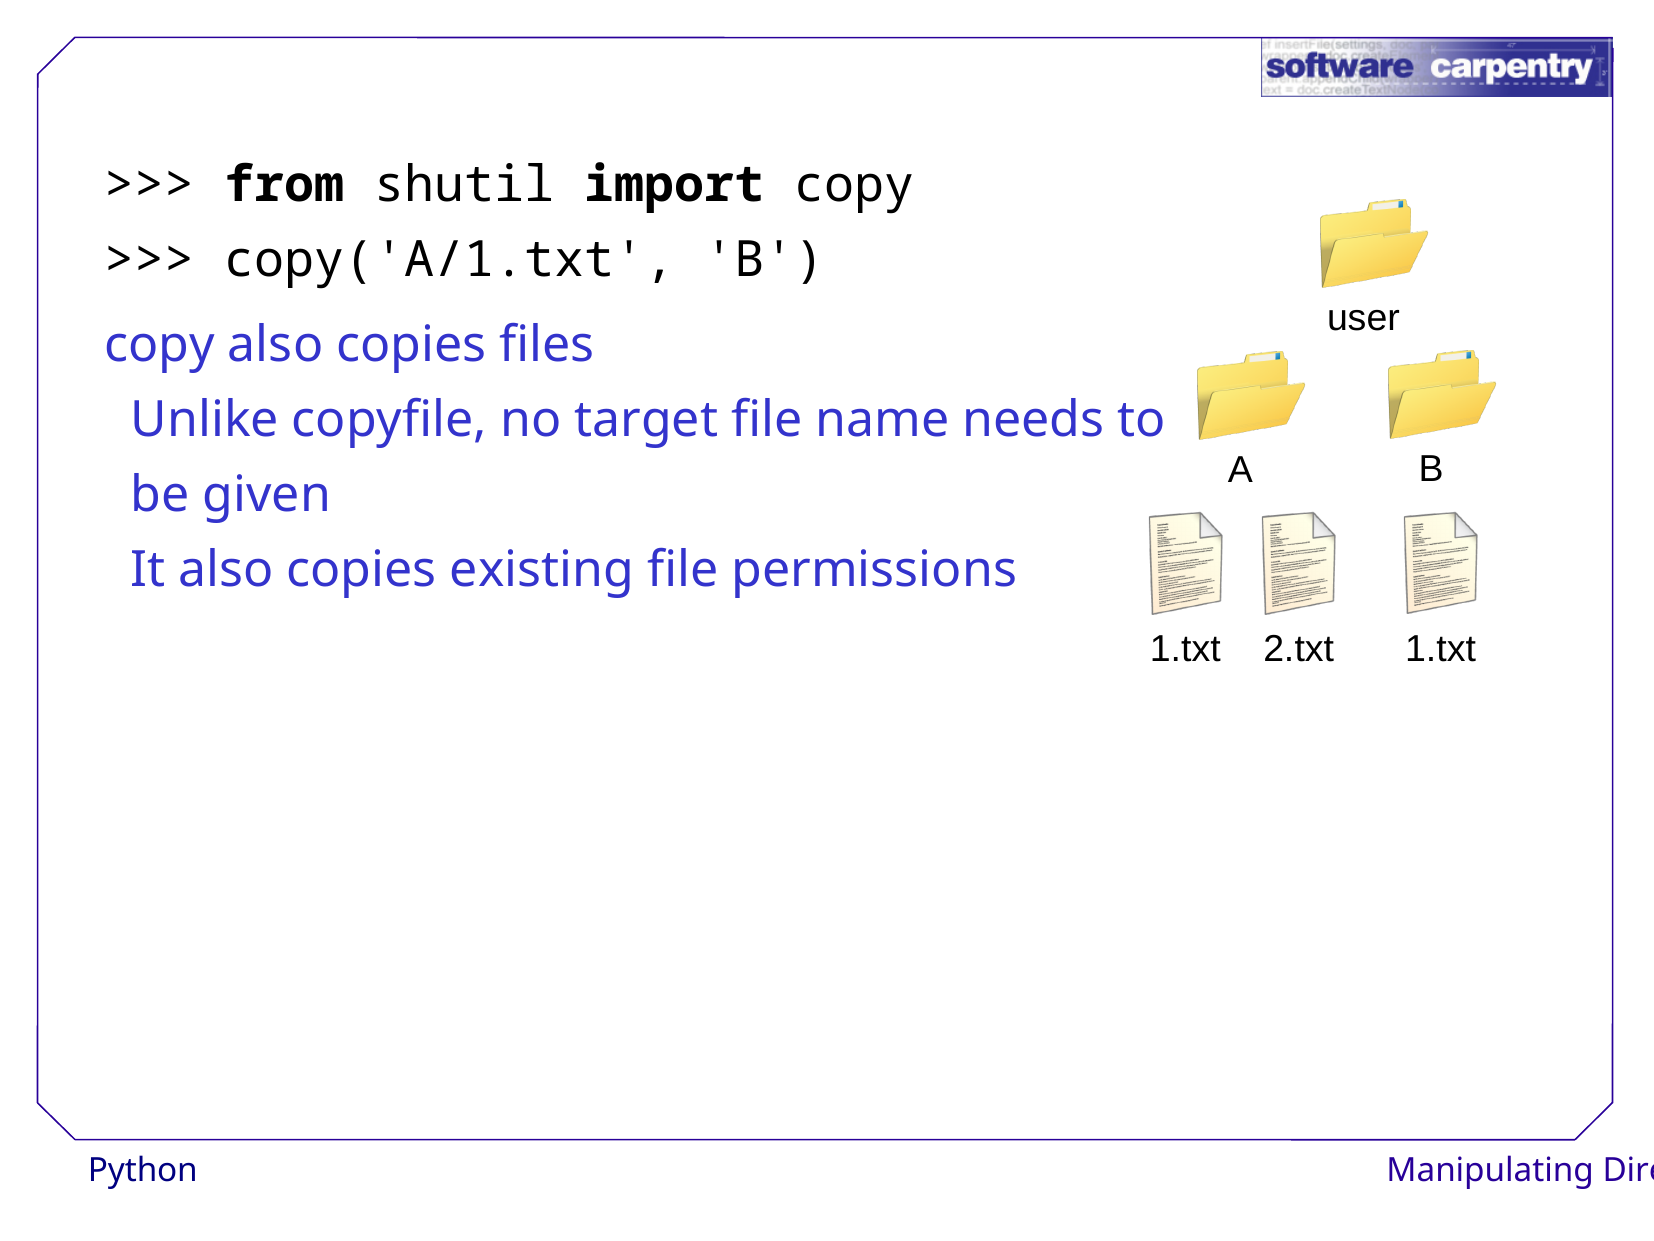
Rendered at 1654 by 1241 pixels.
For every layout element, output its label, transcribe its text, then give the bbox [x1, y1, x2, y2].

text_box 1.txt [1135, 620, 1236, 678]
text_box A [1212, 453, 1268, 499]
text_box copy also copies files Unlike copyfile, no target file name needs to be given It also copies existing file permissions [89, 289, 809, 384]
text_box user [1312, 289, 1415, 347]
picture [1129, 505, 1356, 620]
text_box B [1403, 452, 1459, 499]
picture [1384, 336, 1500, 452]
text_box 1.txt [1390, 620, 1492, 678]
picture [1384, 505, 1498, 620]
text_box >>> from shutil import copy >>> copy('A/1.txt', 'B') [89, 128, 1512, 1037]
picture [1316, 185, 1432, 301]
picture [1261, 39, 1613, 97]
text_box 2.txt [1248, 620, 1350, 678]
picture [1193, 337, 1309, 453]
